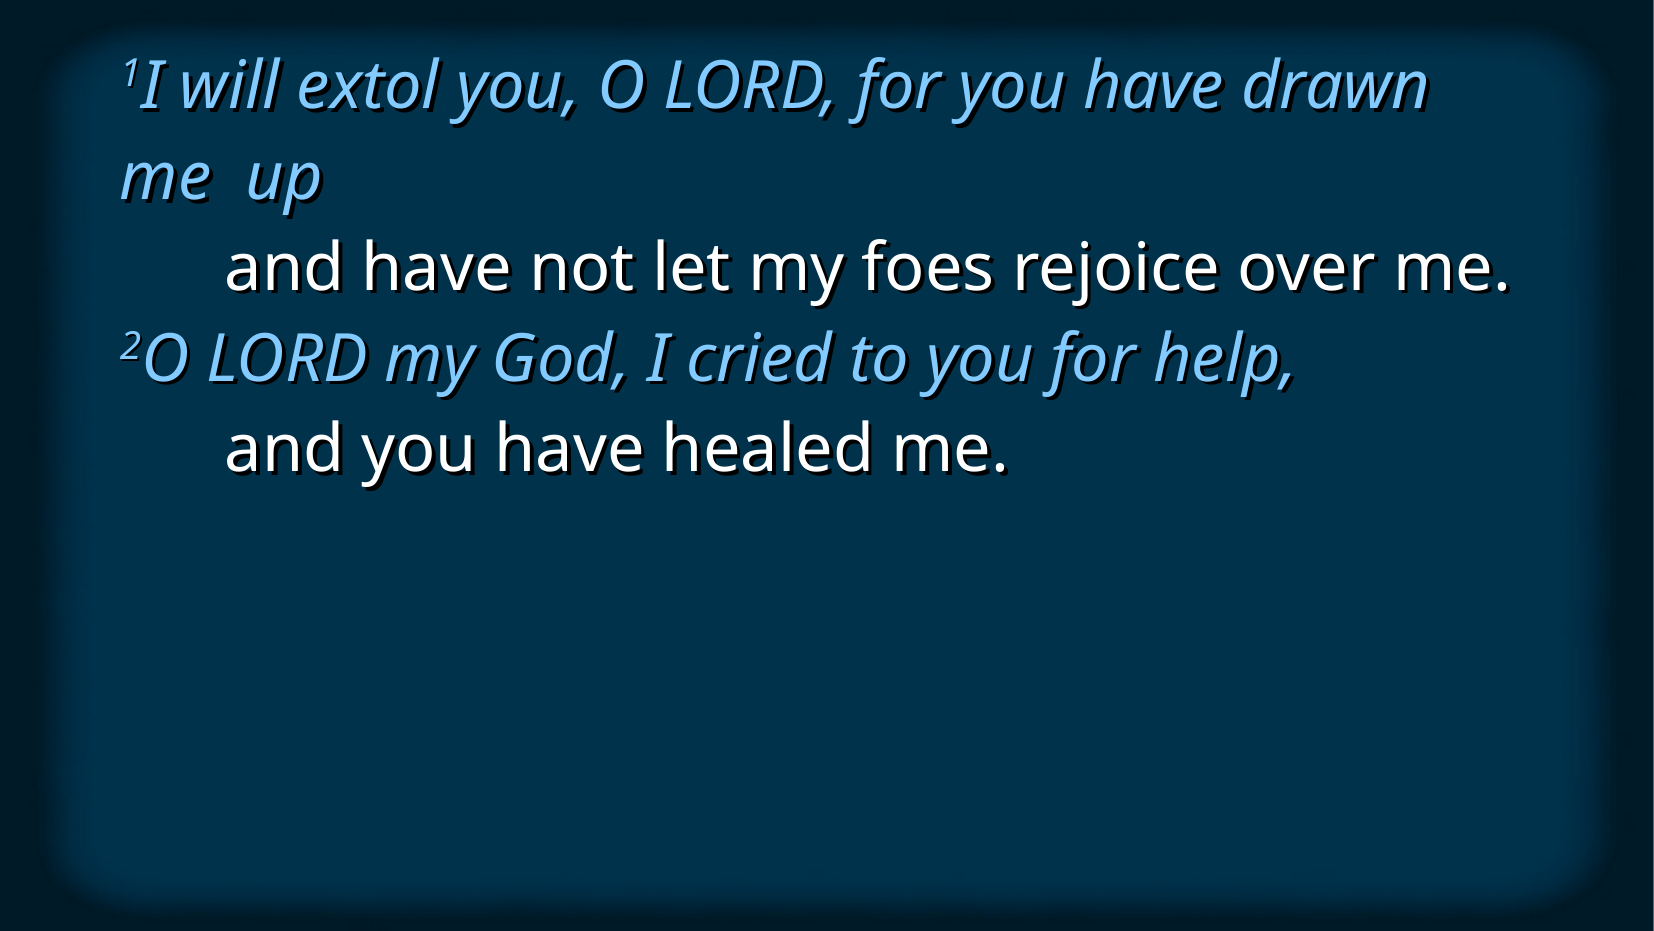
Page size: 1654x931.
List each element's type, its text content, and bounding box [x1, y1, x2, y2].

text_box 1I will extol you, O LORD, for you have drawn me up and have not let my foes rejoice over me. 2O LORD my God, I cried to you for help, and you have healed me. [105, 30, 1546, 489]
picture [0, 0, 1654, 931]
